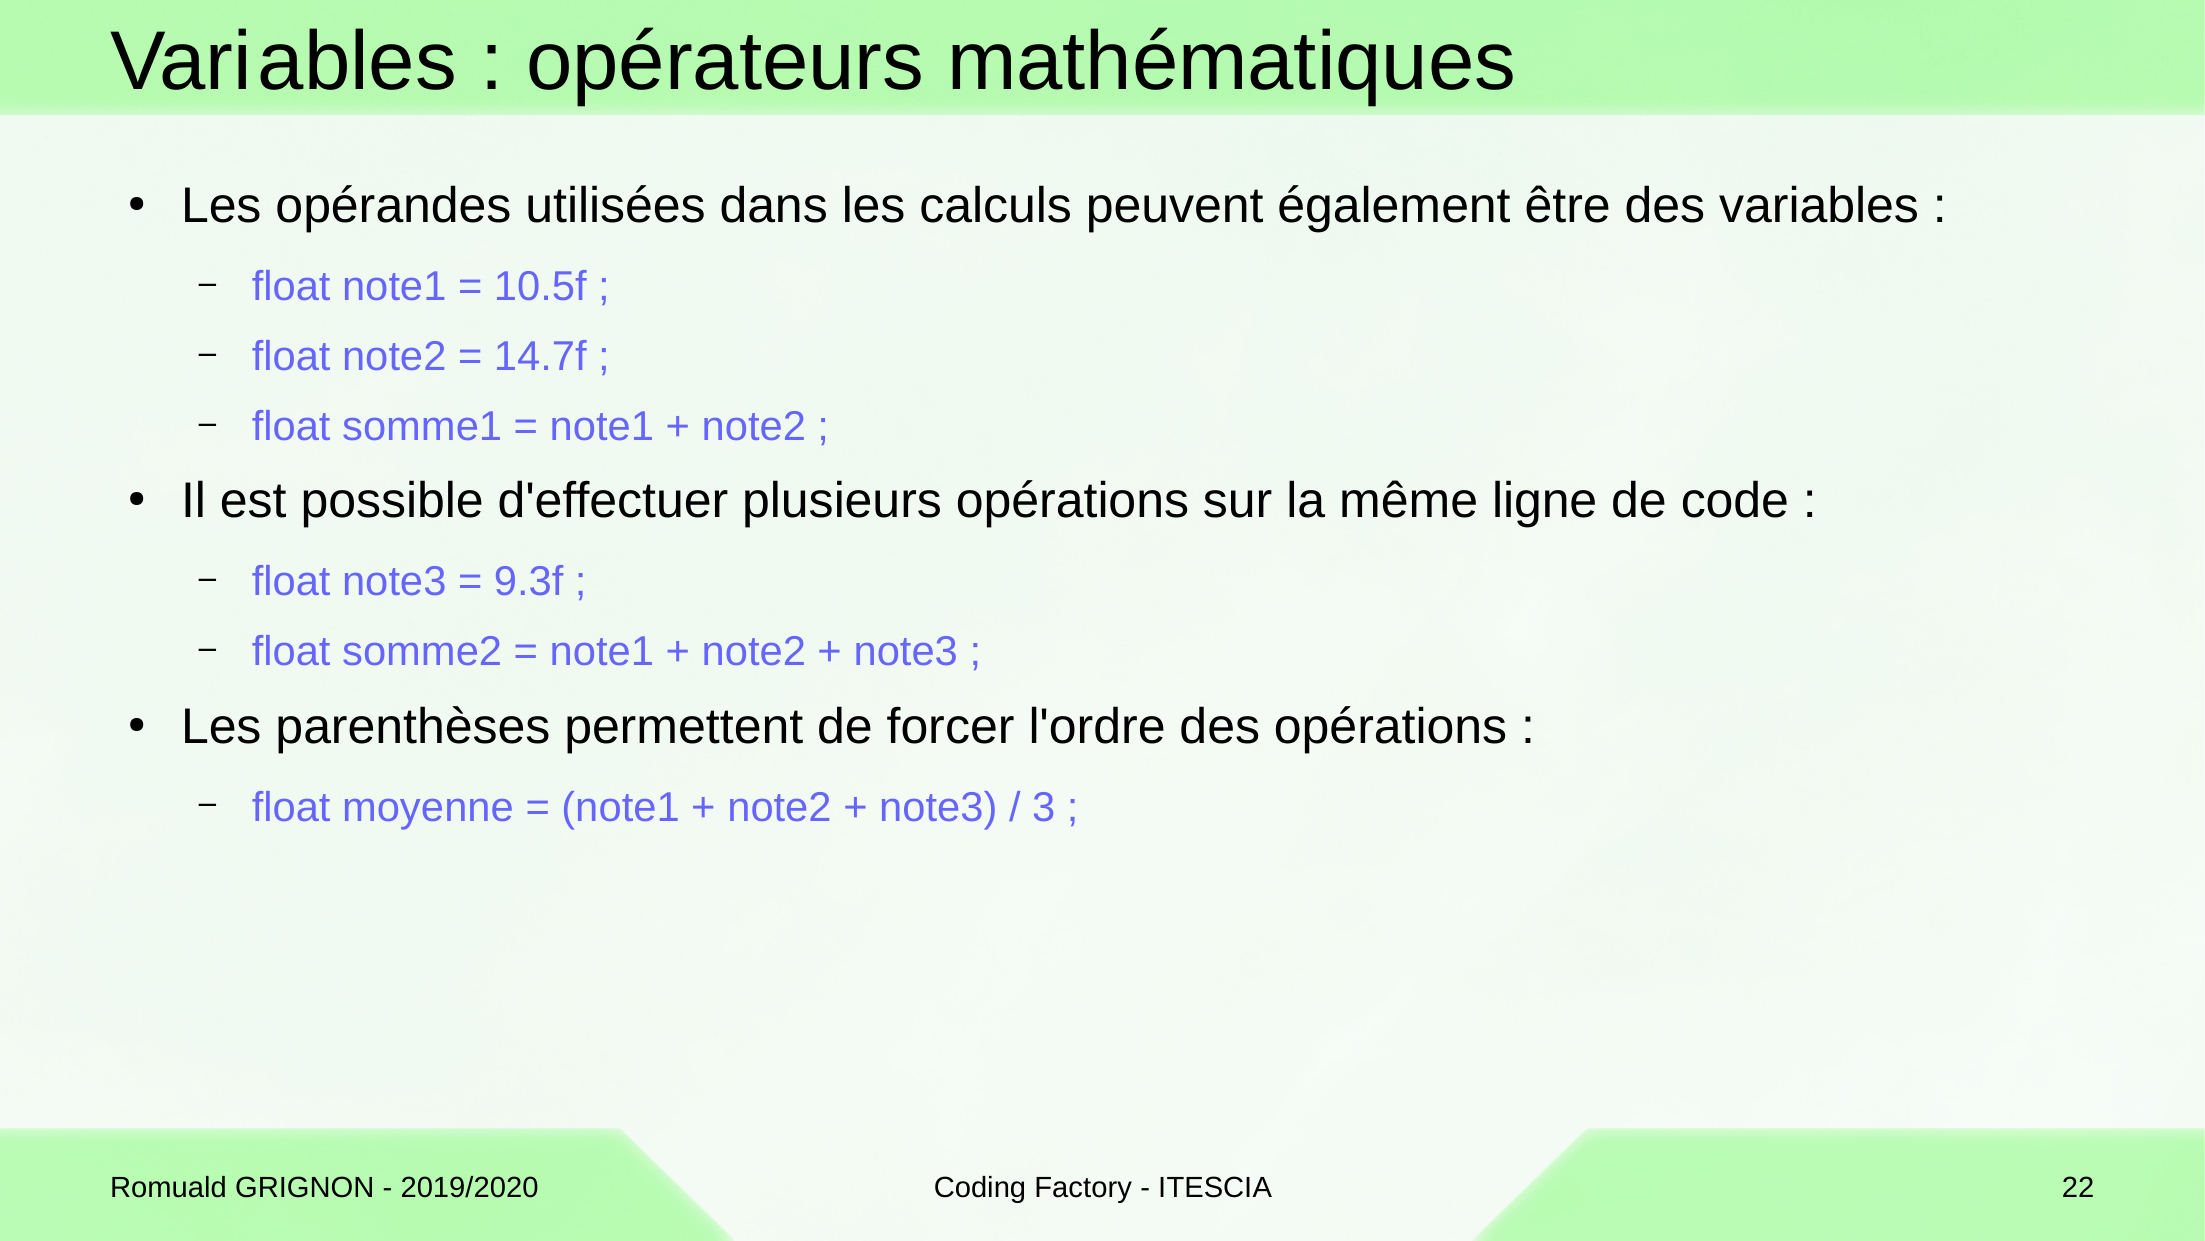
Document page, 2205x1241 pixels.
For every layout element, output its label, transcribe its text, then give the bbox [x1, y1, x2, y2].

title Vari ables : opérateurs mathématiques [110, 49, 2095, 248]
picture [0, 0, 2205, 1241]
list Les opérandes utilisées dans les calculs peuvent également être des variables : float note1 = 10.5f ; float note2 = 14.7f ; float somme1 = note1 + note2 ; Il est possible d'effectuer plusieurs opérations sur la même ligne de code : float note3 = 9.3f ; float somme2 = note1 + note2 + note3 ; Les parenthèses permettent de forcer l'ordre des opérations : float moyenne = (note1 + note2 + note3) / 3 ; [110, 248, 2095, 1155]
